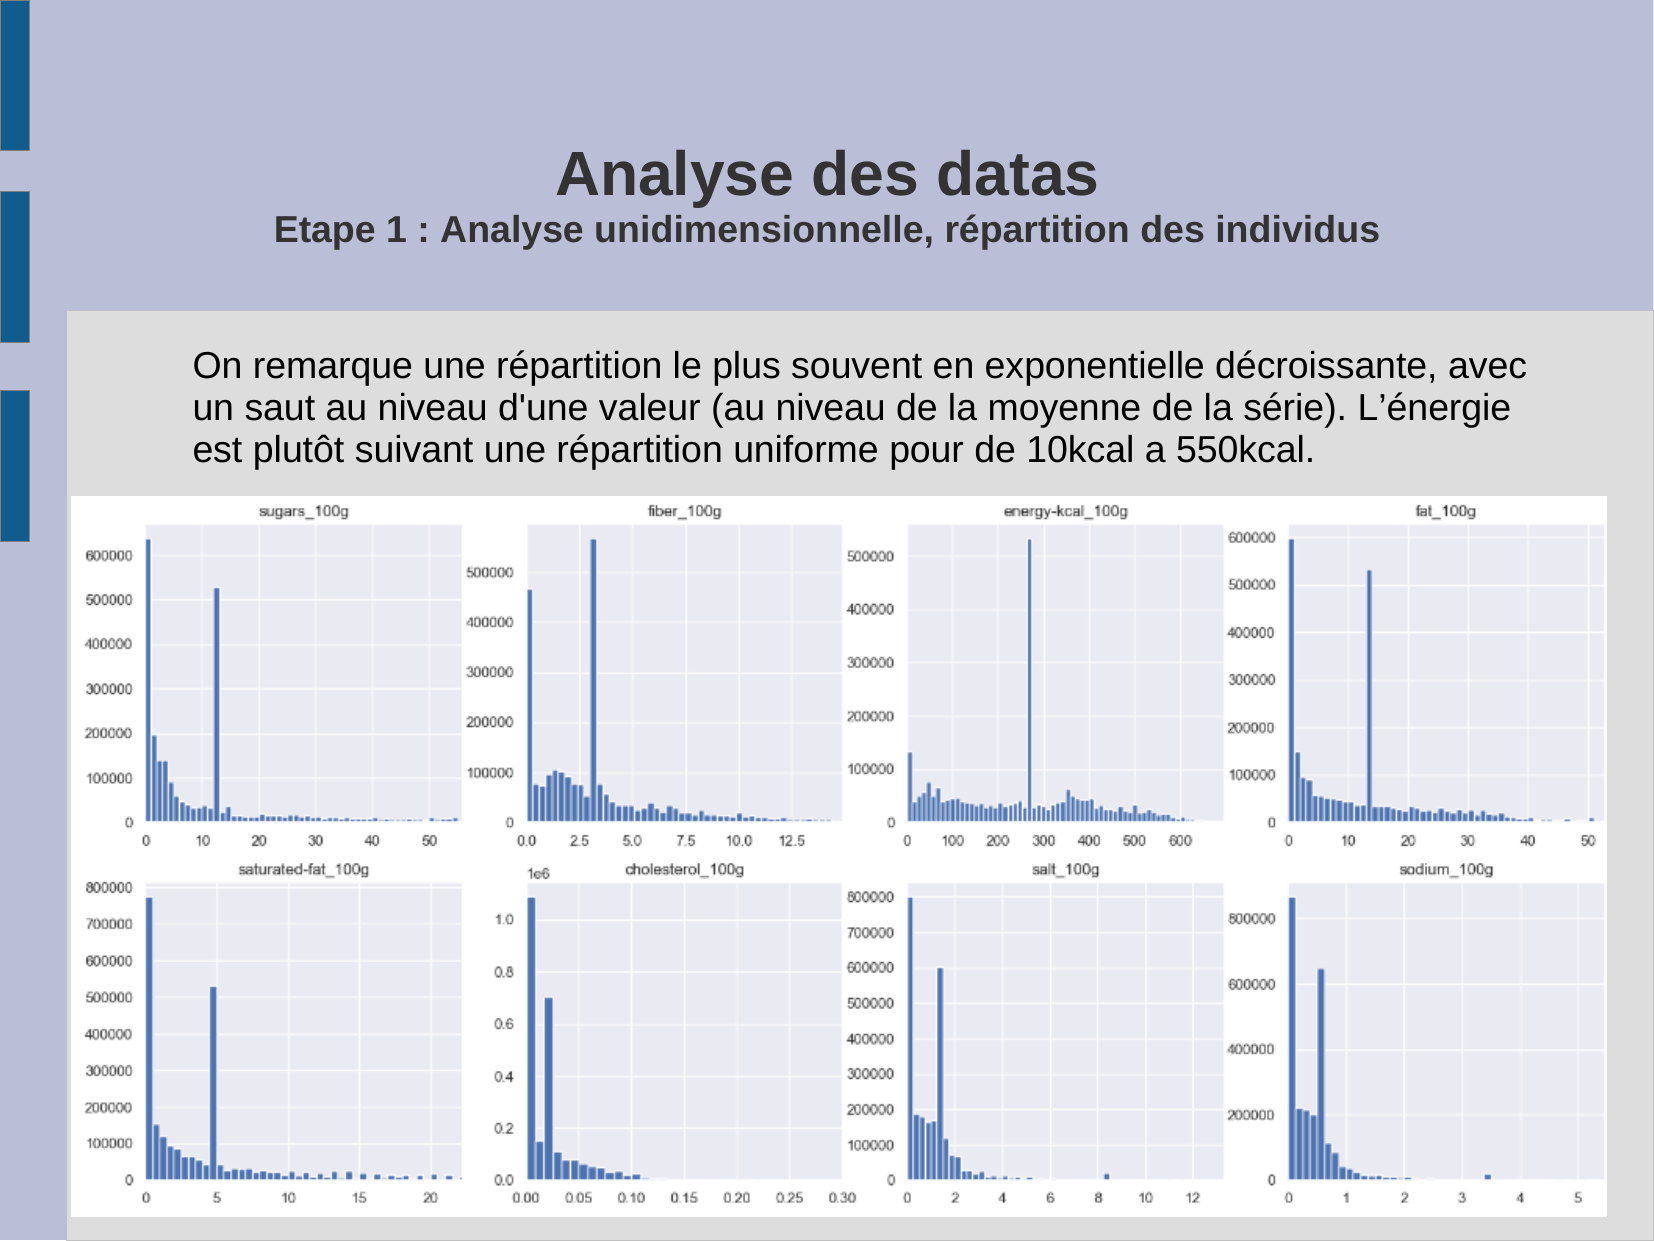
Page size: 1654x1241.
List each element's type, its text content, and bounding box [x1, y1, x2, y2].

title Analyse des datas Etape 1 : Analyse unidimensionnelle, répartition des individus [121, 91, 1534, 299]
picture [71, 496, 1607, 1217]
list On remarque une répartition le plus souvent en exponentielle décroissante, avec un saut au niveau d'une valeur (au niveau de la moyenne de la série). L’énergie est plutôt suivant une répartition uniforme pour de 10kcal a 550kcal. [121, 344, 1534, 496]
